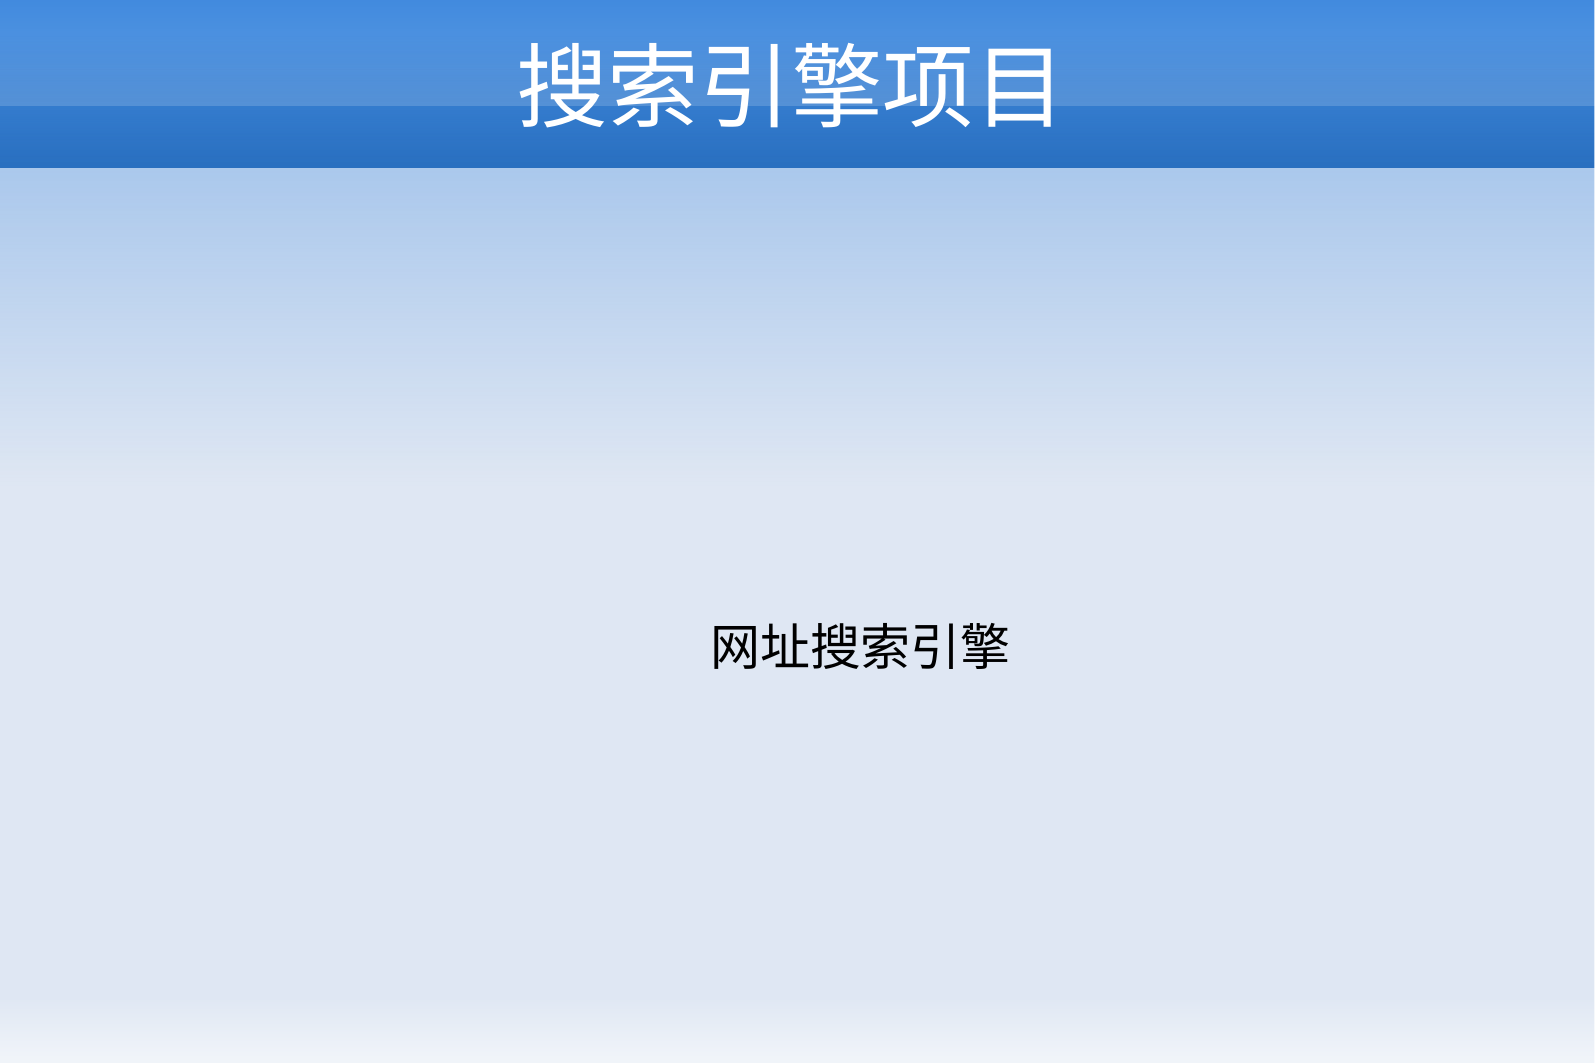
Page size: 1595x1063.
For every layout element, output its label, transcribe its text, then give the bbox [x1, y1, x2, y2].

subtitle 网址搜索引擎 [172, 312, 1514, 983]
picture [0, 0, 1595, 1063]
title 搜索引擎项目 [74, 0, 1510, 178]
